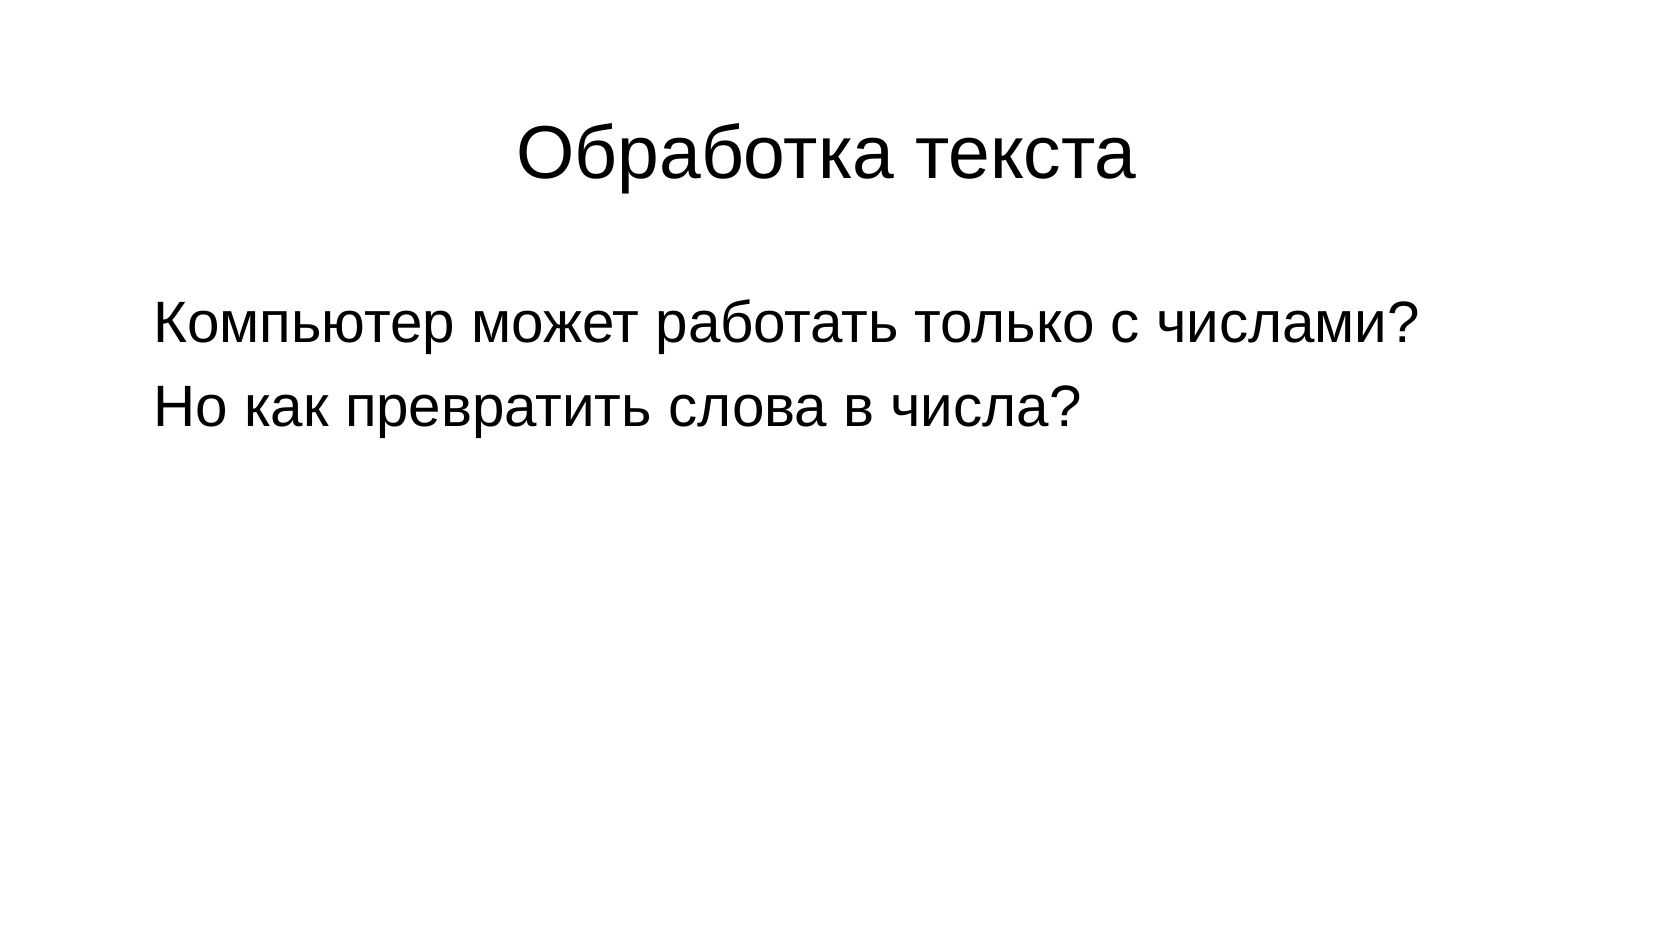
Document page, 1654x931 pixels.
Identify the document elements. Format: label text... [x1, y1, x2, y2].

list Компьютер может работать только с числами? Но как превратить слова в числа? [82, 290, 1571, 931]
title Обработка текста [82, 49, 1571, 257]
